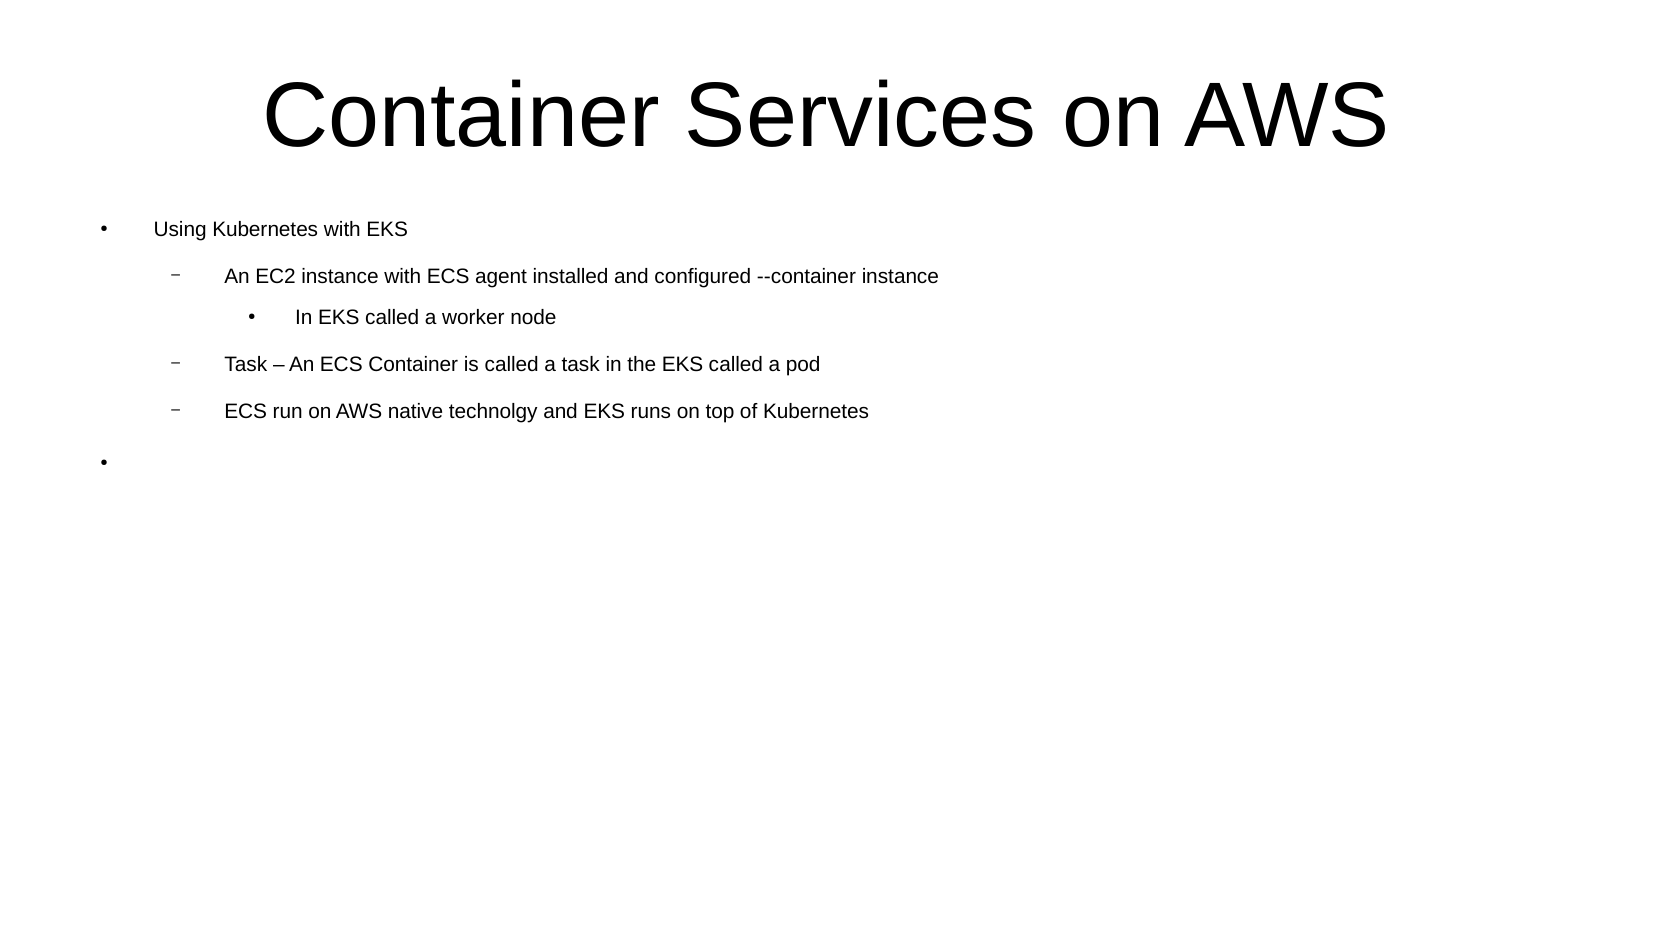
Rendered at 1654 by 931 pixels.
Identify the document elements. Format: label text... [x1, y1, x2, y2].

title Container Services on AWS [82, 37, 1571, 193]
list Using Kubernetes with EKS An EC2 instance with ECS agent installed and configured --container instance In EKS called a worker node Task – An ECS Container is called a task in the EKS called a pod ECS run on AWS native technolgy and EKS runs on top of Kubernetes [82, 217, 1571, 758]
